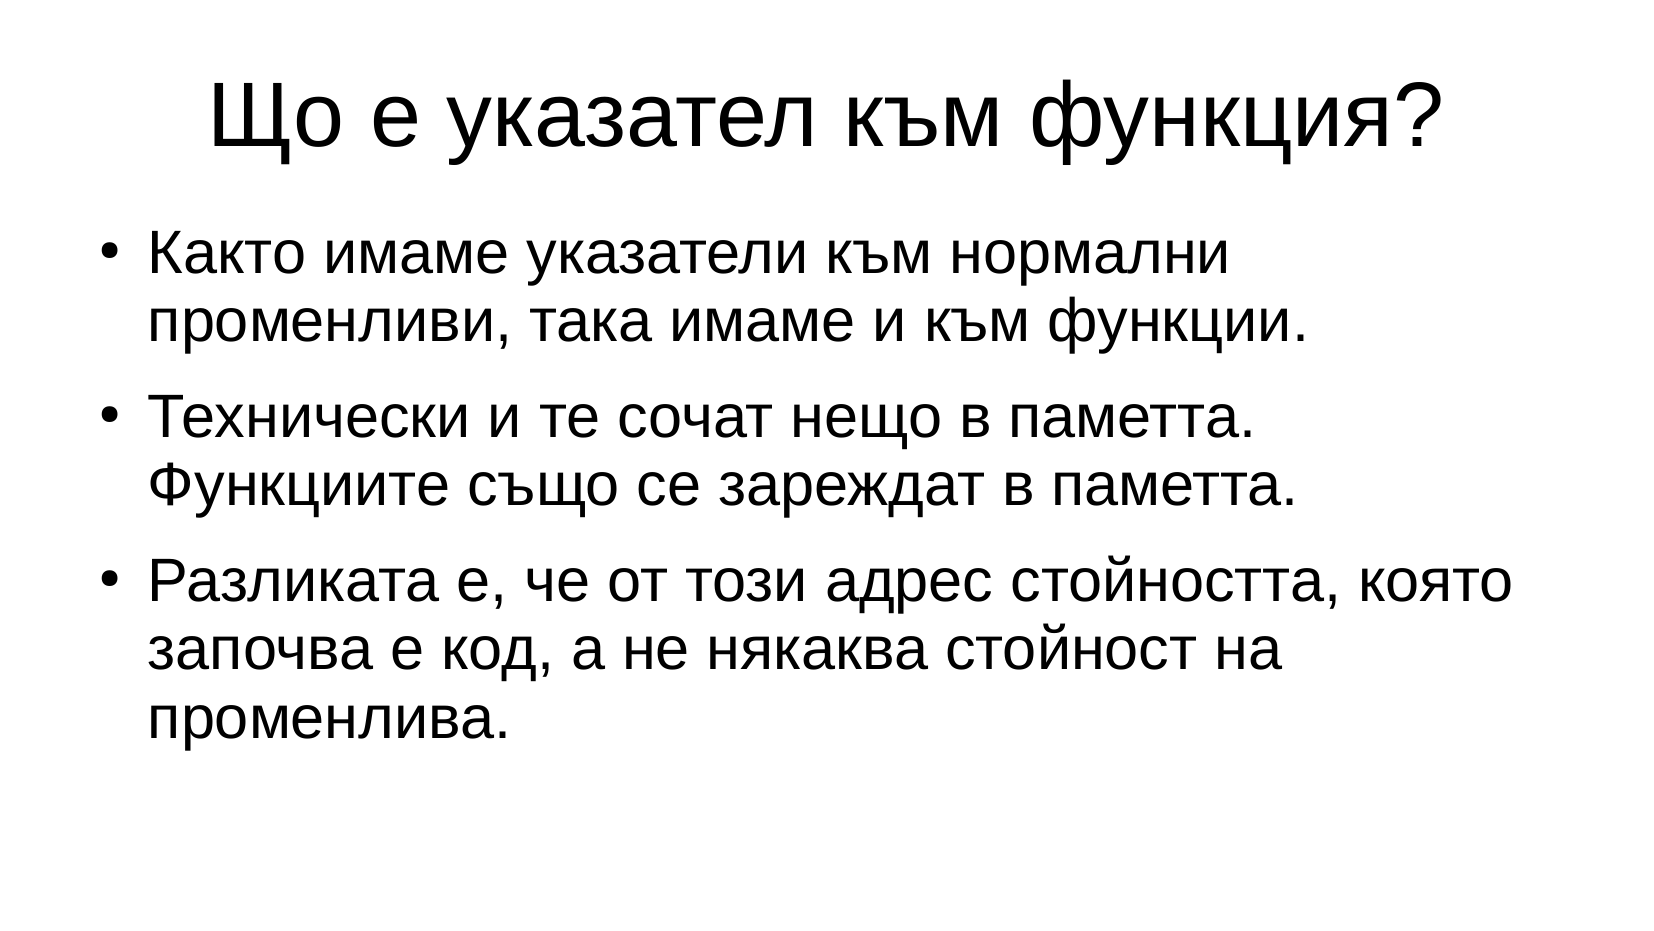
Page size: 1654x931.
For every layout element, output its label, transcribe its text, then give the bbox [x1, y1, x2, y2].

list Както имаме указатели към нормални променливи, така имаме и към функции. Технически и те сочат нещо в паметта. Функциите също се зареждат в паметта. Разликата е, че от този адрес стойността, която започва е код, а не някаква стойност на променлива. [82, 217, 1571, 758]
title Що е указател към функция? [82, 37, 1571, 193]
